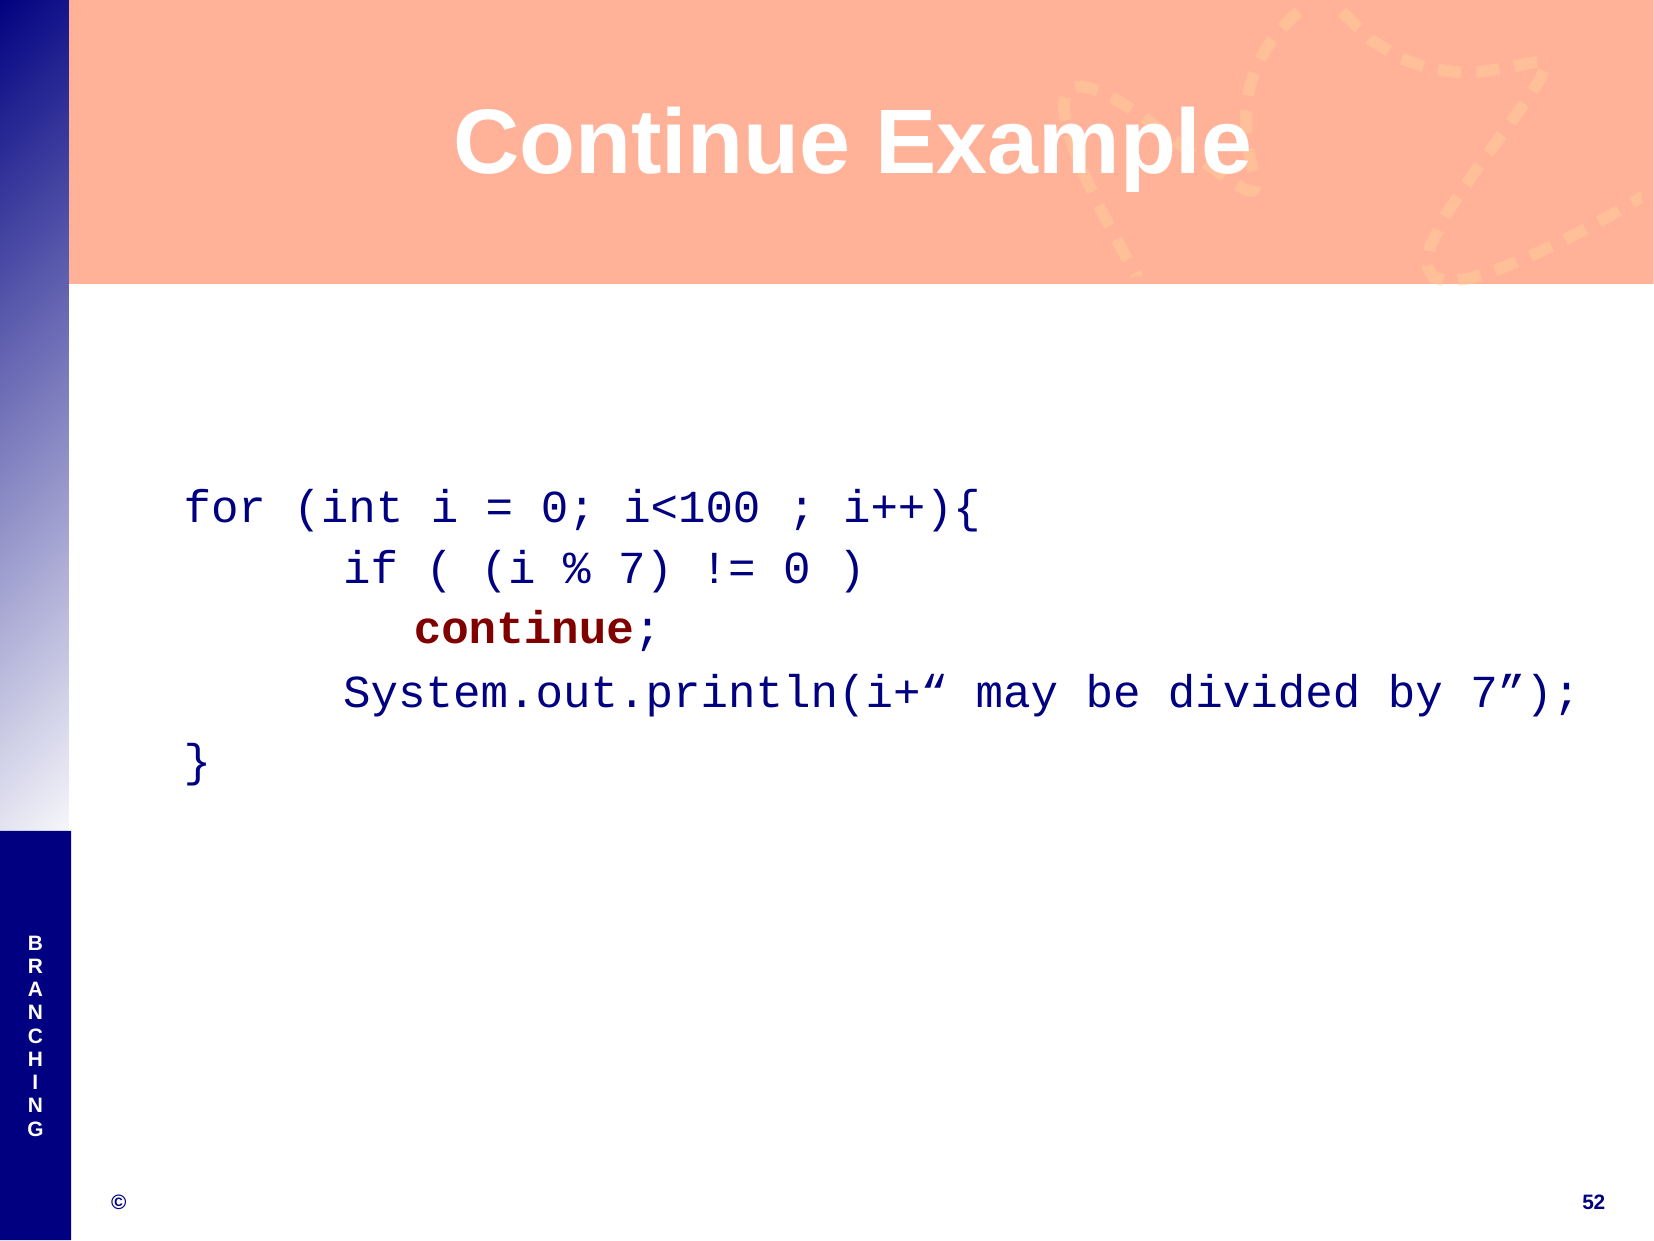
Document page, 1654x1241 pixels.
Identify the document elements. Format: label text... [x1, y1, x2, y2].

text_box B R A N C H I N G [0, 830, 71, 1241]
list for (int i = 0; i<100 ; i++){ if ( (i % 7) != 0 ) continue; System.out.println(i+“ may be divided by 7”); } [165, 484, 1594, 872]
title Continue Example [91, 37, 1617, 246]
